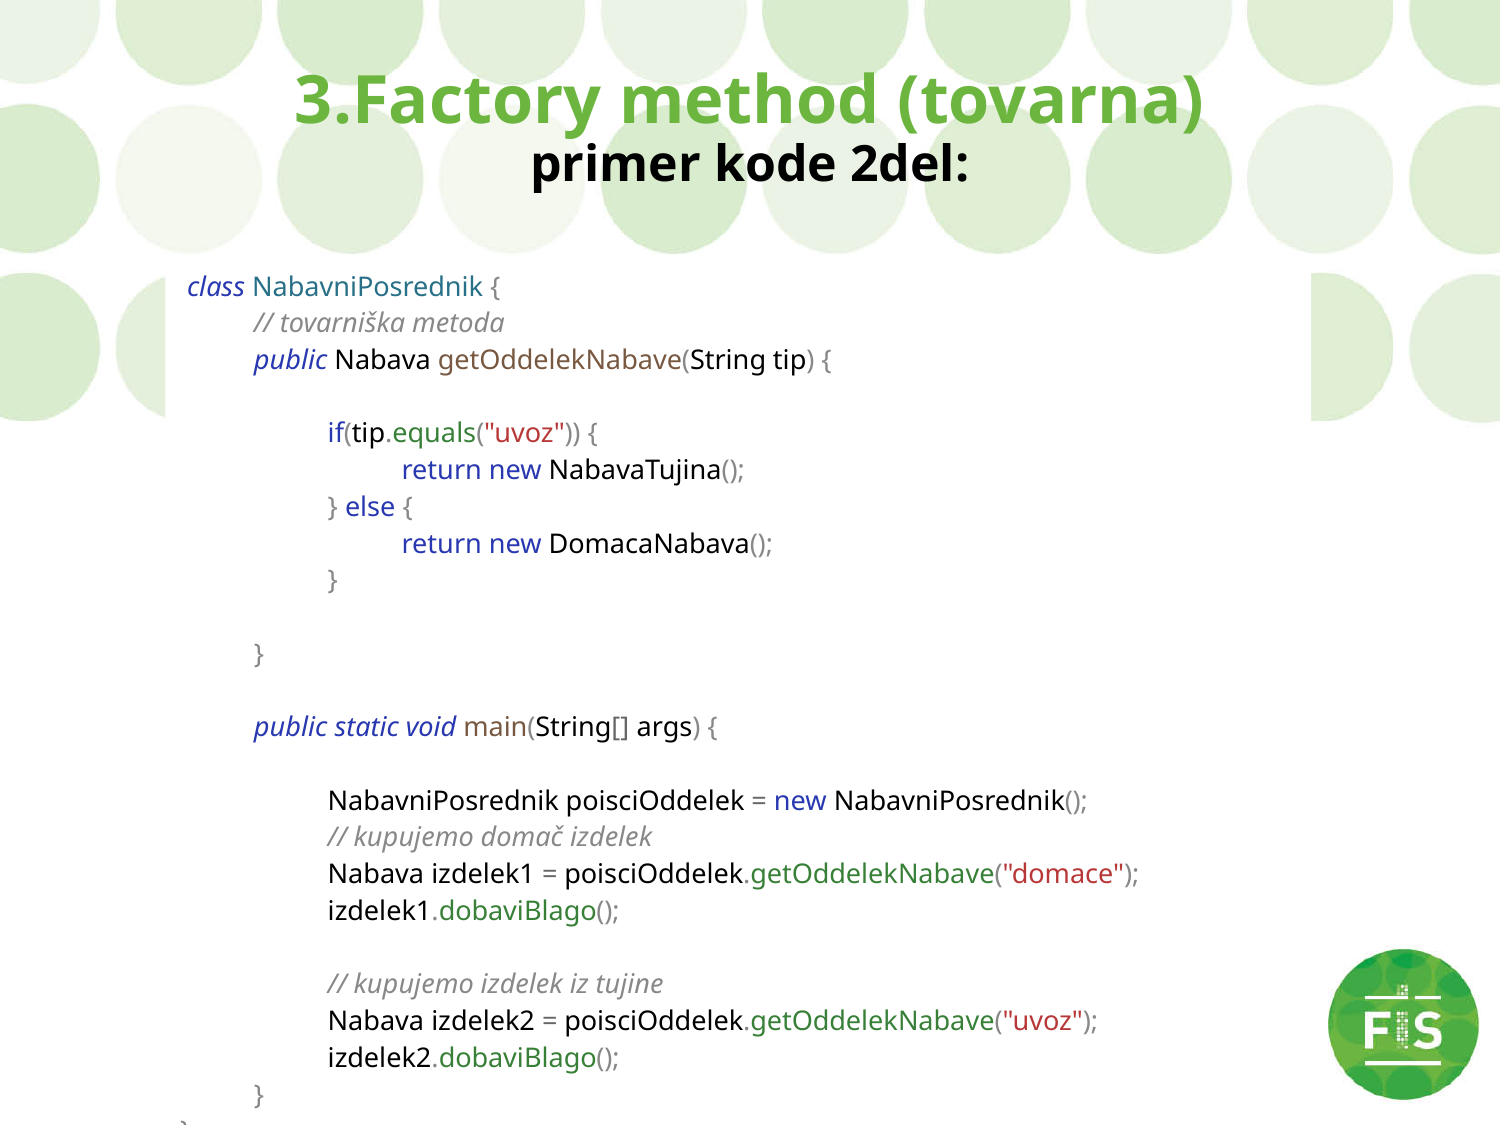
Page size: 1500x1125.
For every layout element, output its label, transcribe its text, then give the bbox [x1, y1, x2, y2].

title 3.Factory method (tovarna) primer kode 2del: [75, 59, 1425, 233]
picture [0, 0, 1500, 1125]
text_box class NabavniPosrednik { // tovarniška metoda public Nabava getOddelekNabave(String tip) { if(tip.equals("uvoz")) { return new NabavaTujina(); } else { return new DomacaNabava(); } } public static void main(String[] args) { NabavniPosrednik poisciOddelek = new NabavniPosrednik(); // kupujemo domač izdelek Nabava izdelek1 = poisciOddelek.getOddelekNabave("domace"); izdelek1.dobaviBlago(); // kupujemo izdelek iz tujine Nabava izdelek2 = poisciOddelek.getOddelekNabave("uvoz"); izdelek2.dobaviBlago(); } } [165, 259, 1312, 1058]
